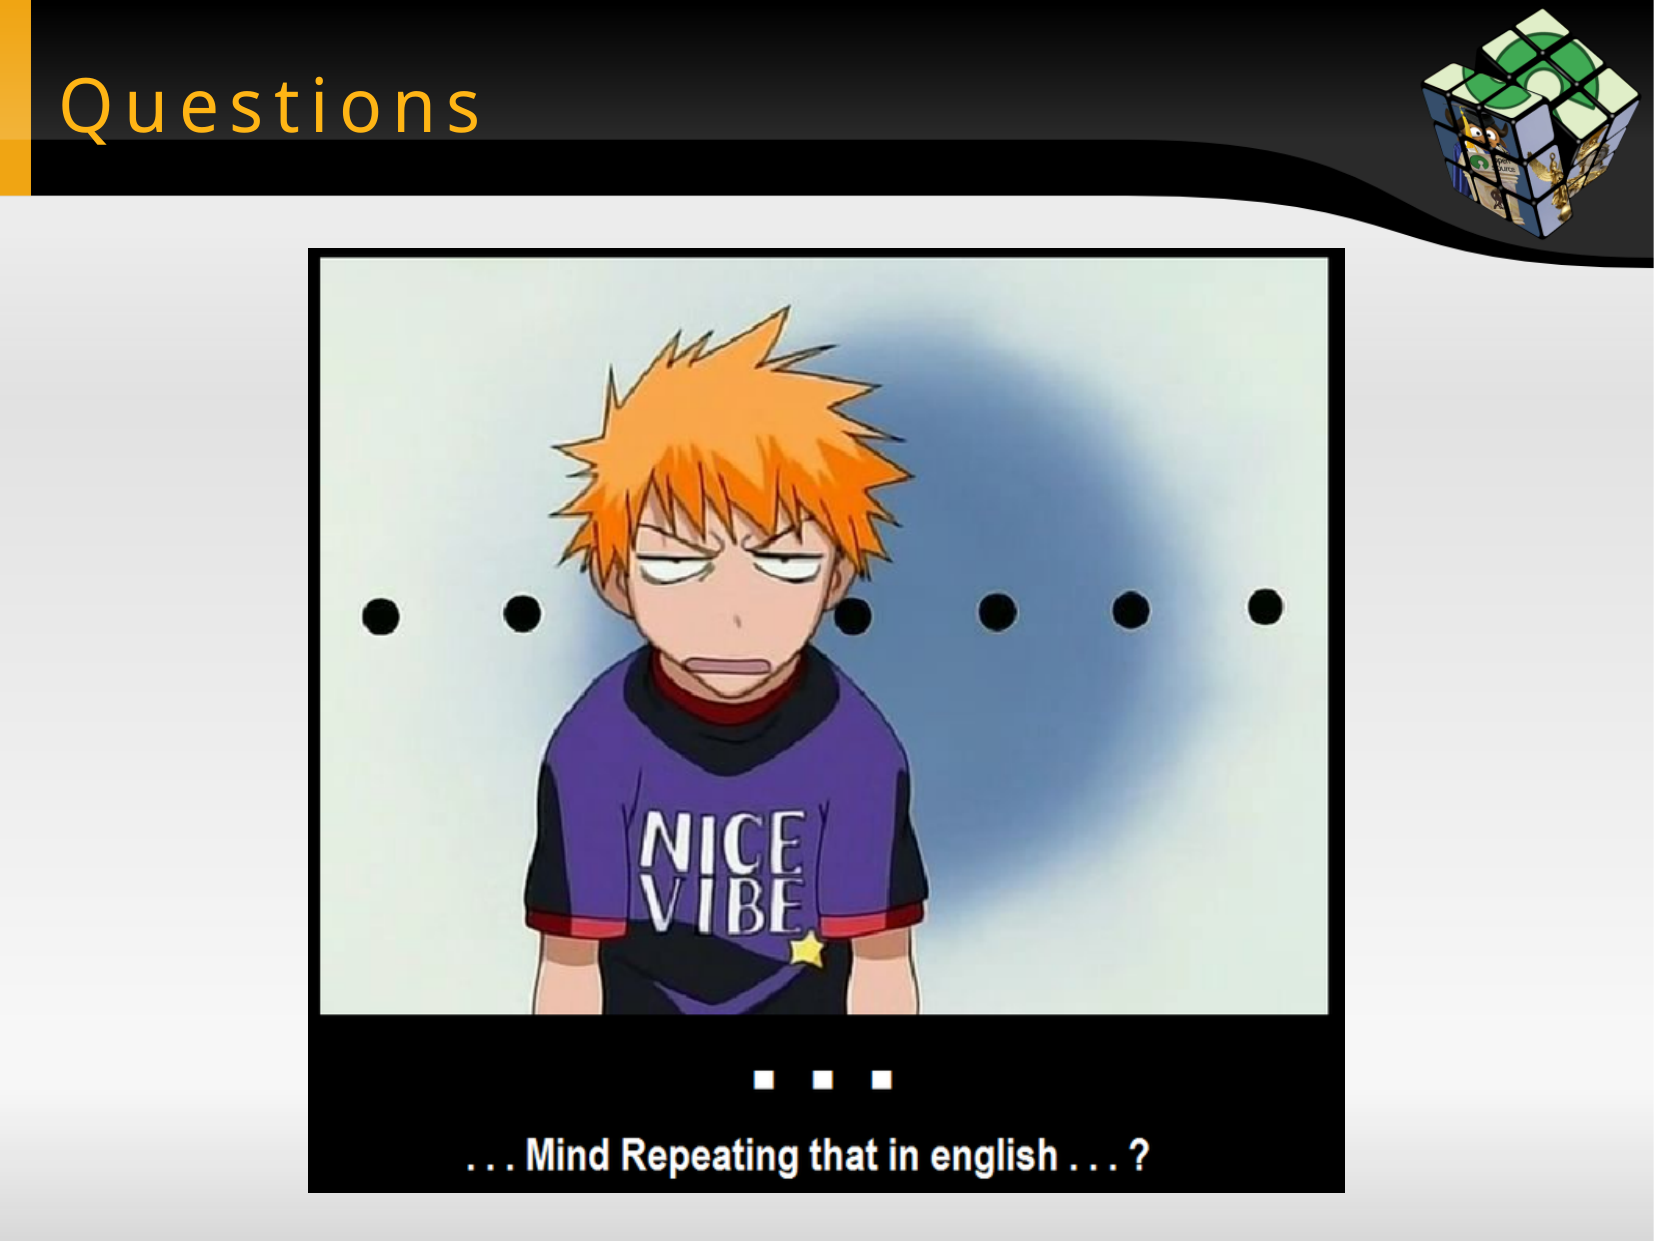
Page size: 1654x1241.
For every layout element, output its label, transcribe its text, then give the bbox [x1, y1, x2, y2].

title Questions [59, 29, 1270, 178]
picture [0, 0, 1654, 1241]
